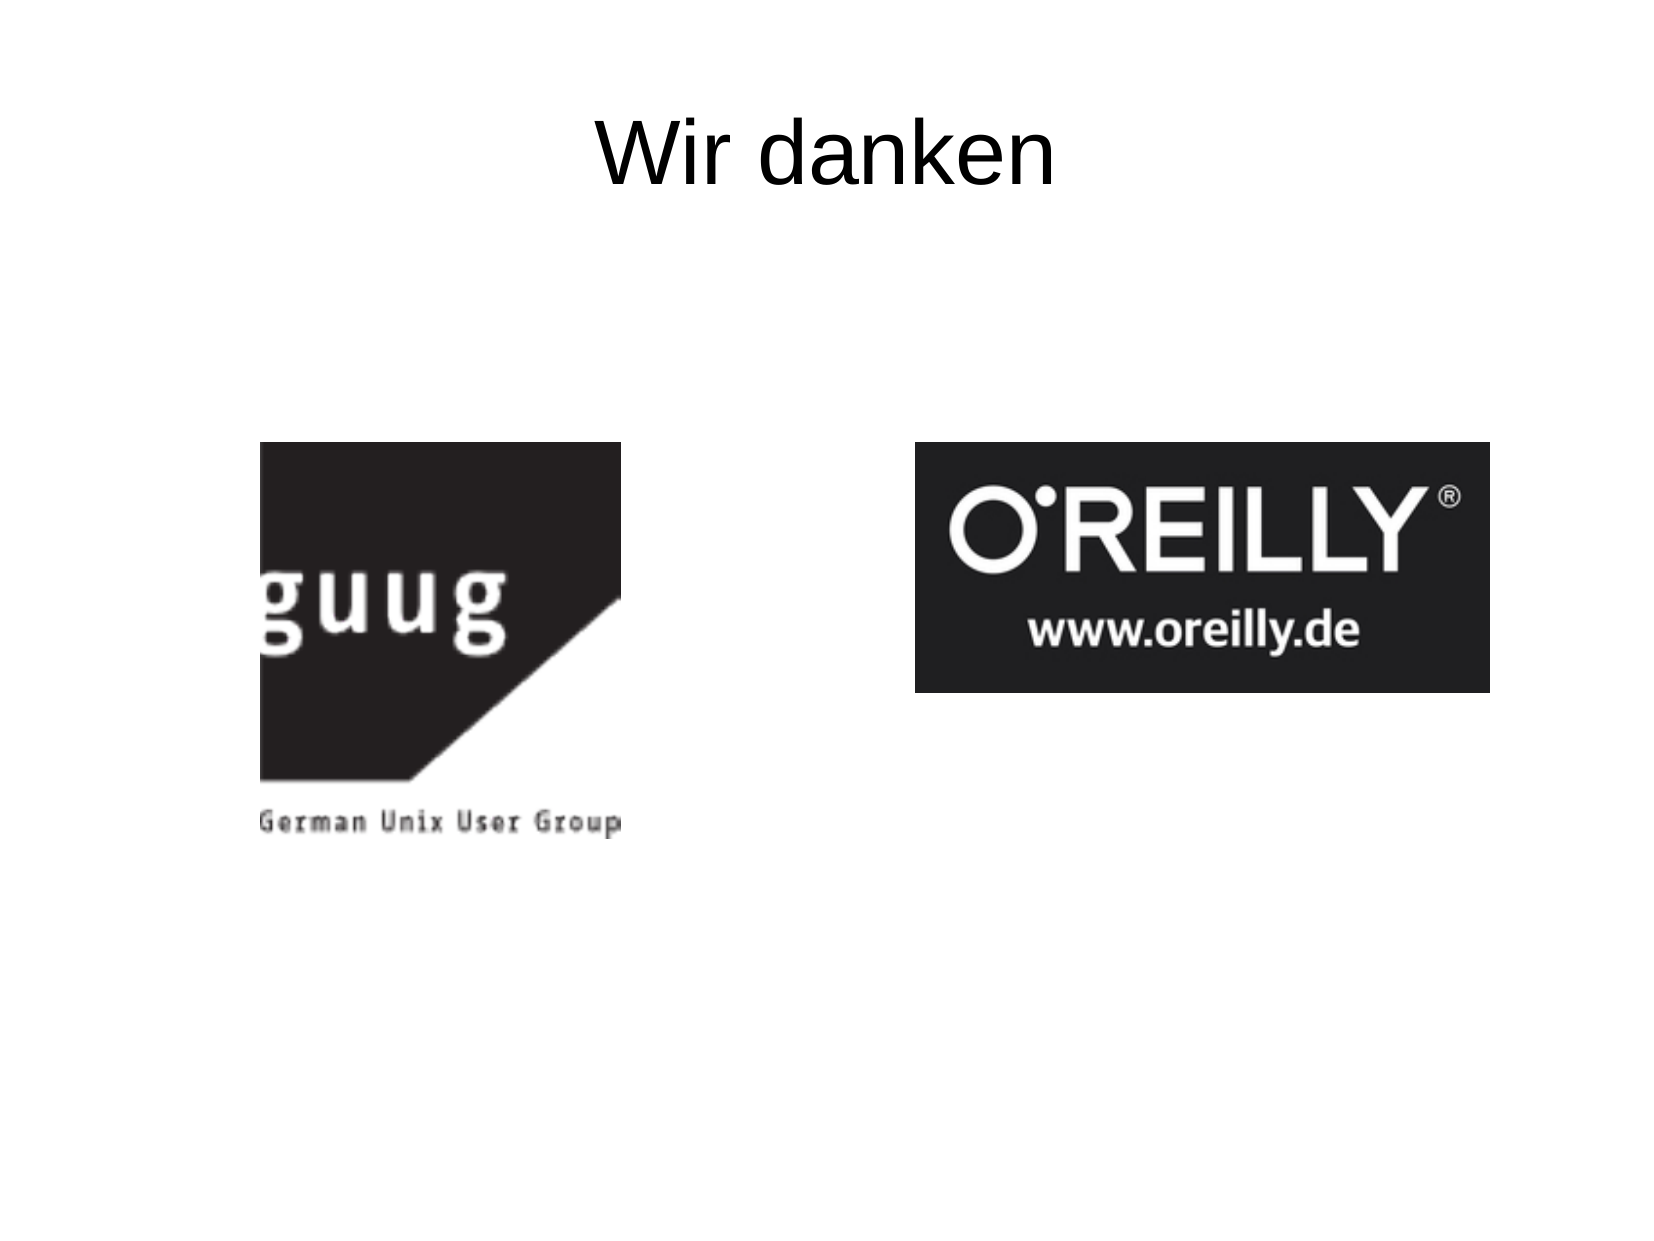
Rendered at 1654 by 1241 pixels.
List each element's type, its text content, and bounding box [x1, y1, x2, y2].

picture [915, 442, 1490, 693]
picture [260, 442, 621, 839]
title Wir danken [82, 49, 1571, 257]
